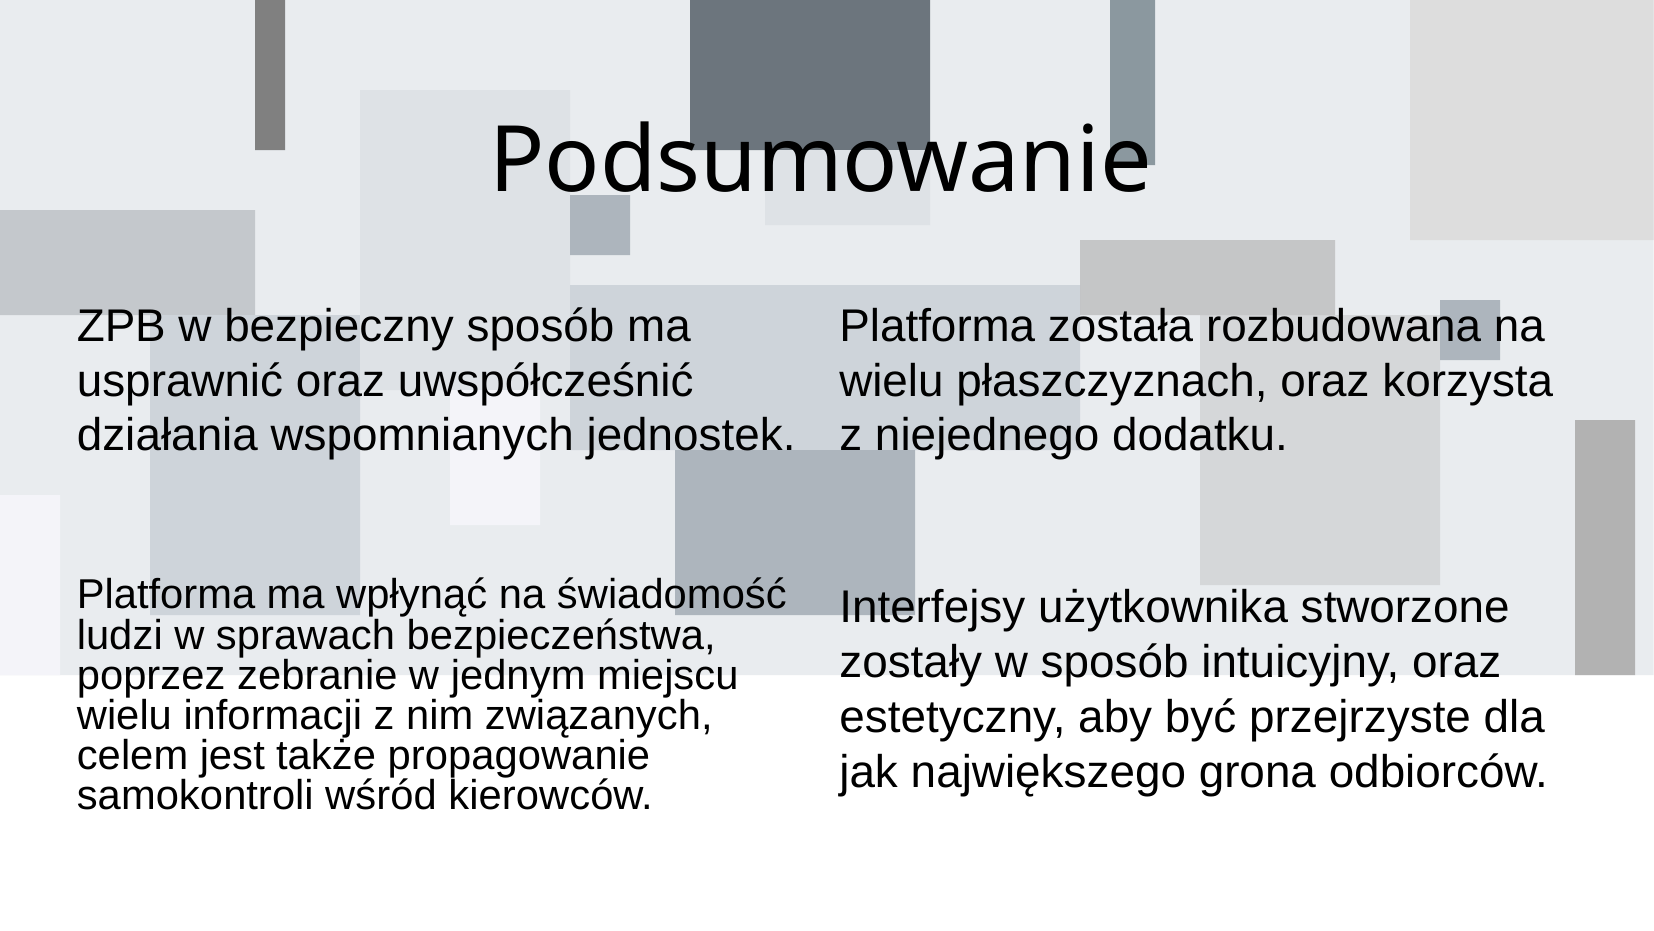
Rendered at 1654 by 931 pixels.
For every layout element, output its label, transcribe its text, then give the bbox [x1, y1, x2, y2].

list Interfejsy użytkownika stworzone zostały w sposób intuicyjny, oraz estetyczny, aby być przejrzyste dla jak największego grona odbiorców. [839, 577, 1566, 835]
list ZPB w bezpieczny sposób ma usprawnić oraz uwspółcześnić działania wspomnianych jednostek. [76, 295, 804, 553]
list Platforma została rozbudowana na wielu płaszczyznach, oraz korzysta z niejednego dodatku. [839, 295, 1566, 553]
title Podsumowanie [76, 76, 1565, 233]
list Platforma ma wpłynąć na świadomość ludzi w sprawach bezpieczeństwa, poprzez zebranie w jednym miejscu wielu informacji z nim związanych, celem jest także propagowanie samokontroli wśród kierowców. [76, 577, 804, 835]
